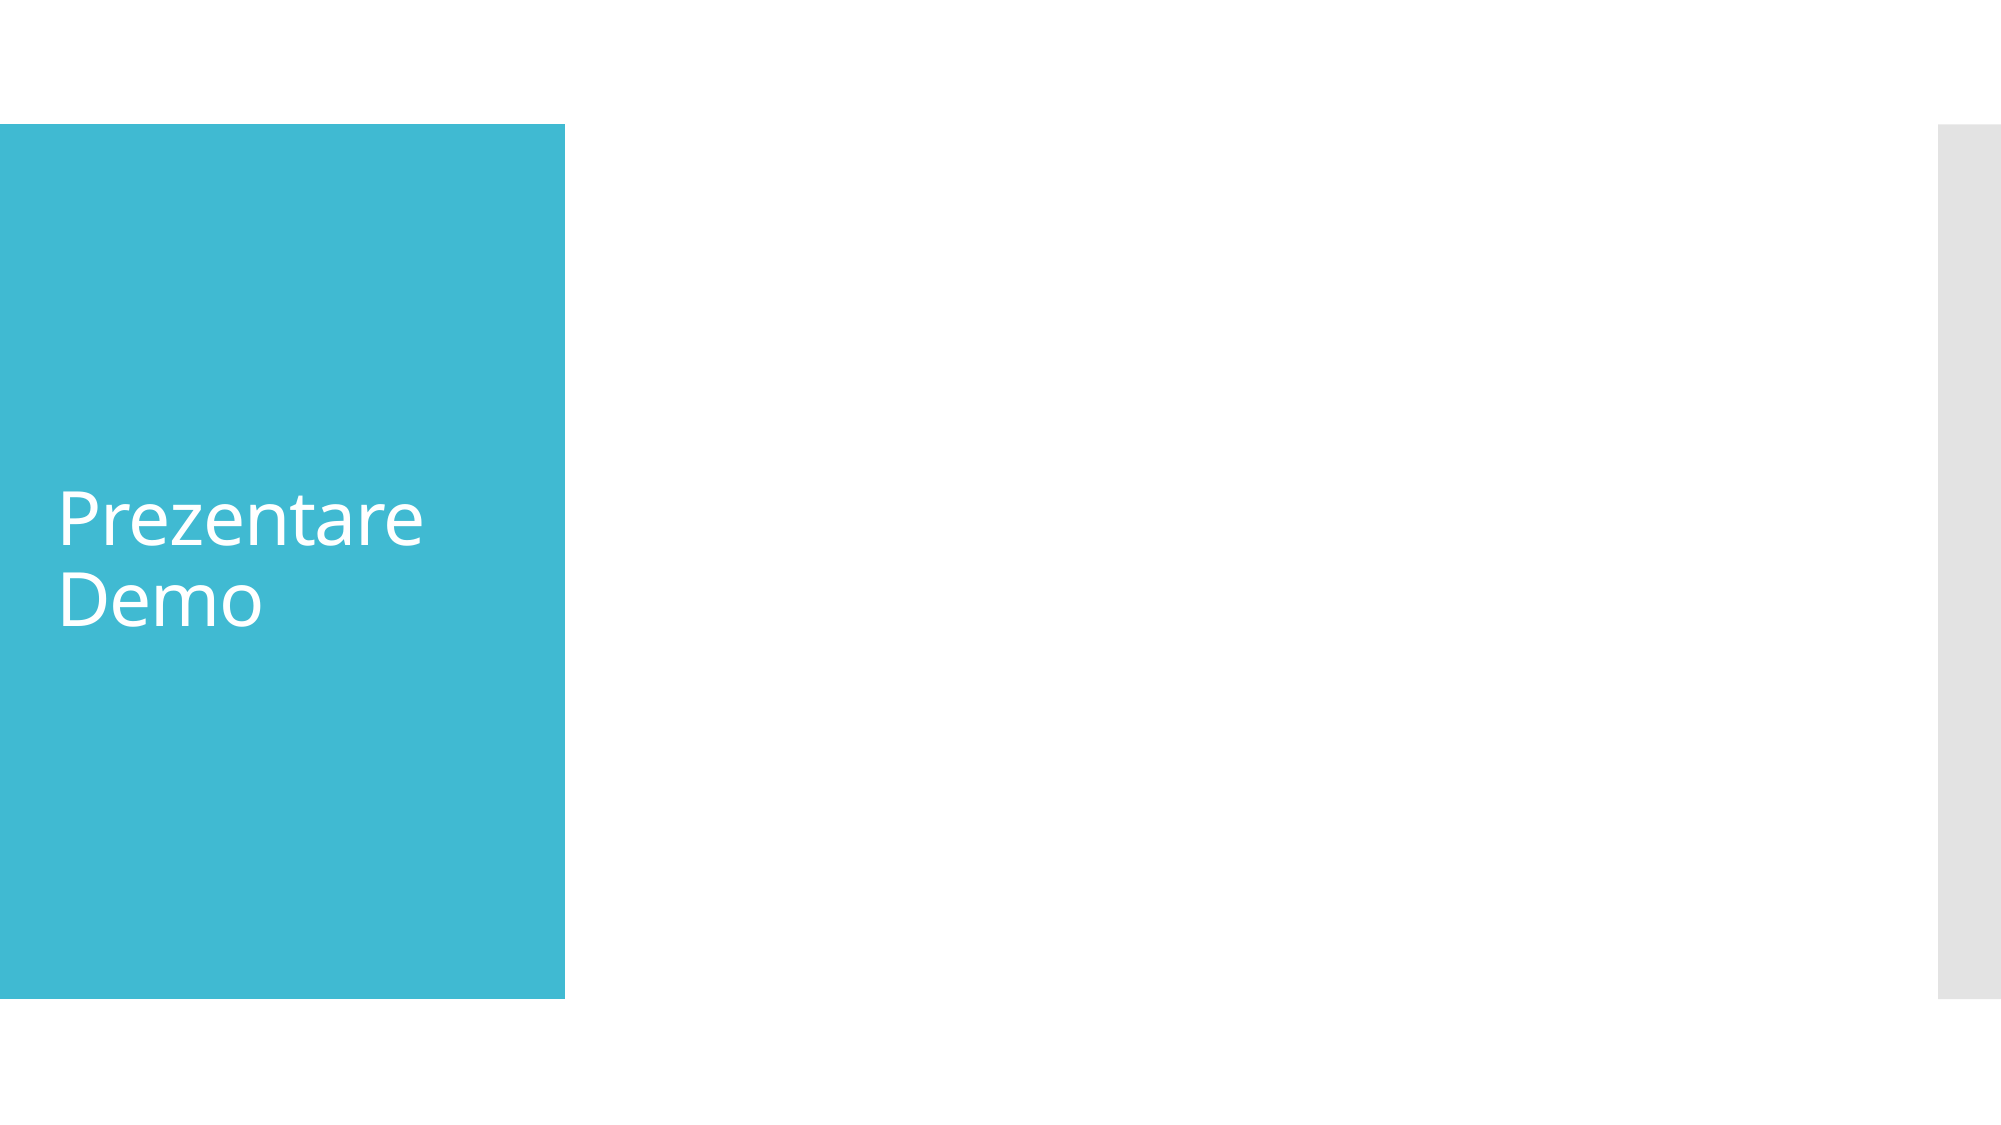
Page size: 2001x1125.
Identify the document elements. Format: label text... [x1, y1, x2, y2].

title Prezentare Demo [41, 184, 526, 940]
